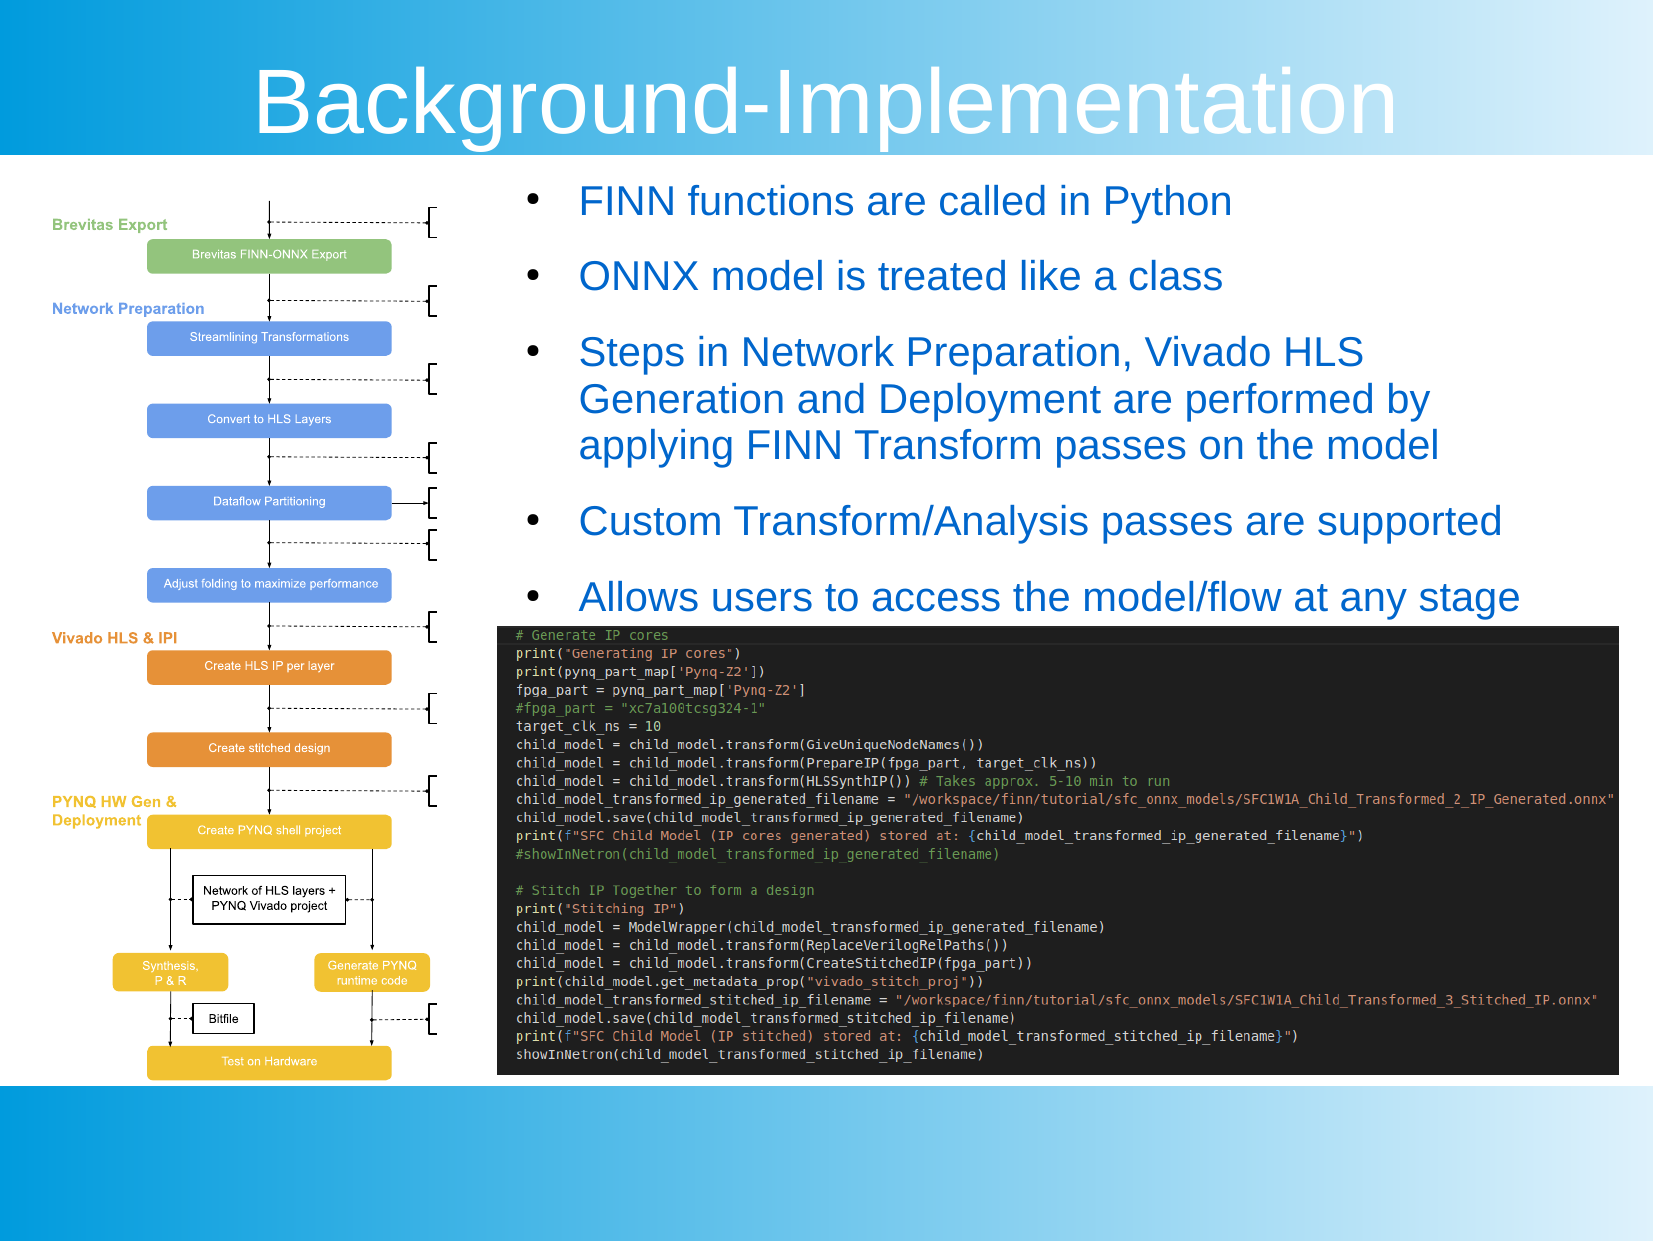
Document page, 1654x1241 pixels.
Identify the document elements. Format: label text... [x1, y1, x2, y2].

picture [35, 190, 437, 1241]
list FINN functions are called in Python ONNX model is treated like a class Steps in Network Preparation, Vivado HLS Generation and Deployment are performed by applying FINN Transform passes on the model Custom Transform/Analysis passes are supported Allows users to access the model/flow at any stage [507, 177, 1571, 626]
title Background-Implementation [82, 49, 1571, 155]
picture [497, 626, 1619, 1075]
